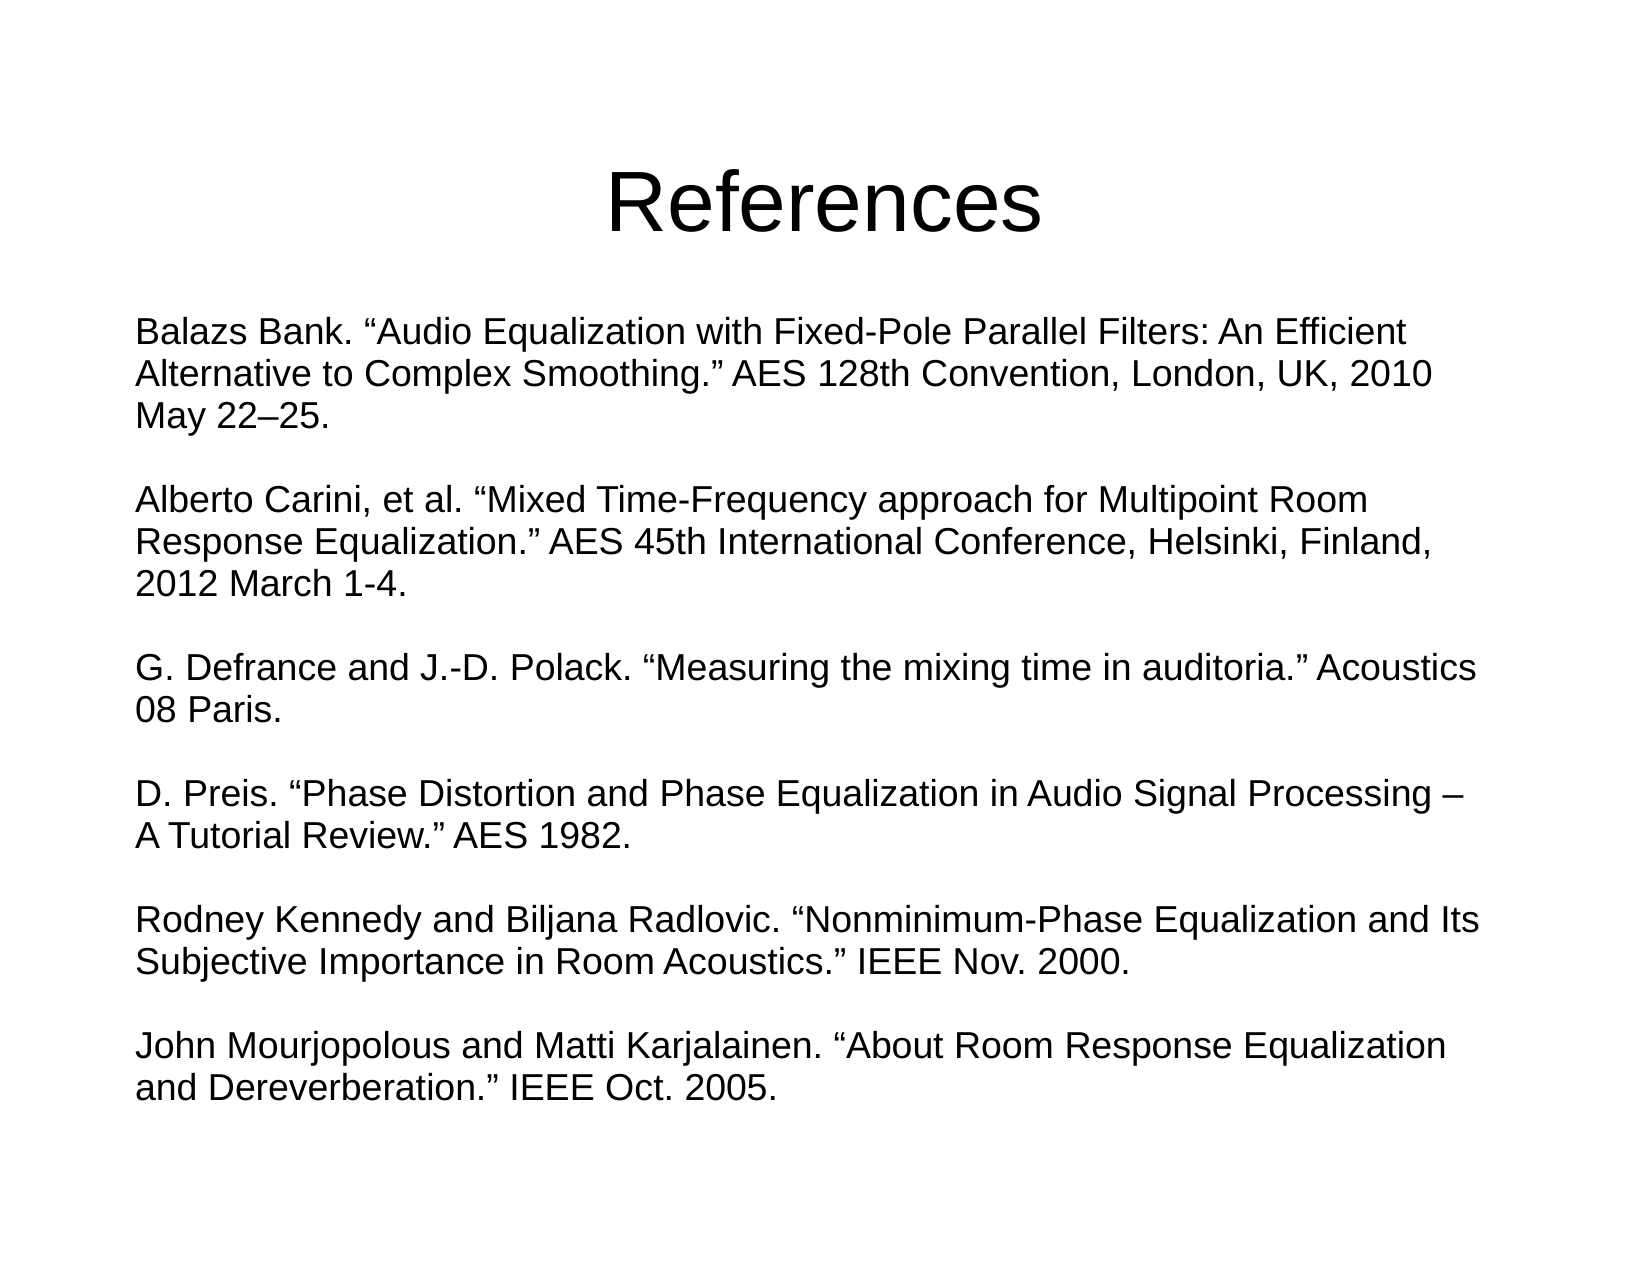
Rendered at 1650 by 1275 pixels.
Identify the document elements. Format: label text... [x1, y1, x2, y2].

title References [135, 104, 1515, 298]
subtitle Balazs Bank. “Audio Equalization with Fixed-Pole Parallel Filters: An Efficient Alternative to Complex Smoothing.” AES 128th Convention, London, UK, 2010 May 22–25. Alberto Carini, et al. “Mixed Time-Frequency approach for Multipoint Room Response Equalization.” AES 45th International Conference, Helsinki, Finland, 2012 March 1-4. G. Defrance and J.-D. Polack. “Measuring the mixing time in auditoria.” Acoustics 08 Paris. D. Preis. “Phase Distortion and Phase Equalization in Audio Signal Processing – A Tutorial Review.” AES 1982. Rodney Kennedy and Biljana Radlovic. “Nonminimum-Phase Equalization and Its Subjective Importance in Room Acoustics.” IEEE Nov. 2000. John Mourjopolous and Matti Karjalainen. “About Room Response Equalization and Dereverberation.” IEEE Oct. 2005. [135, 310, 1485, 1109]
